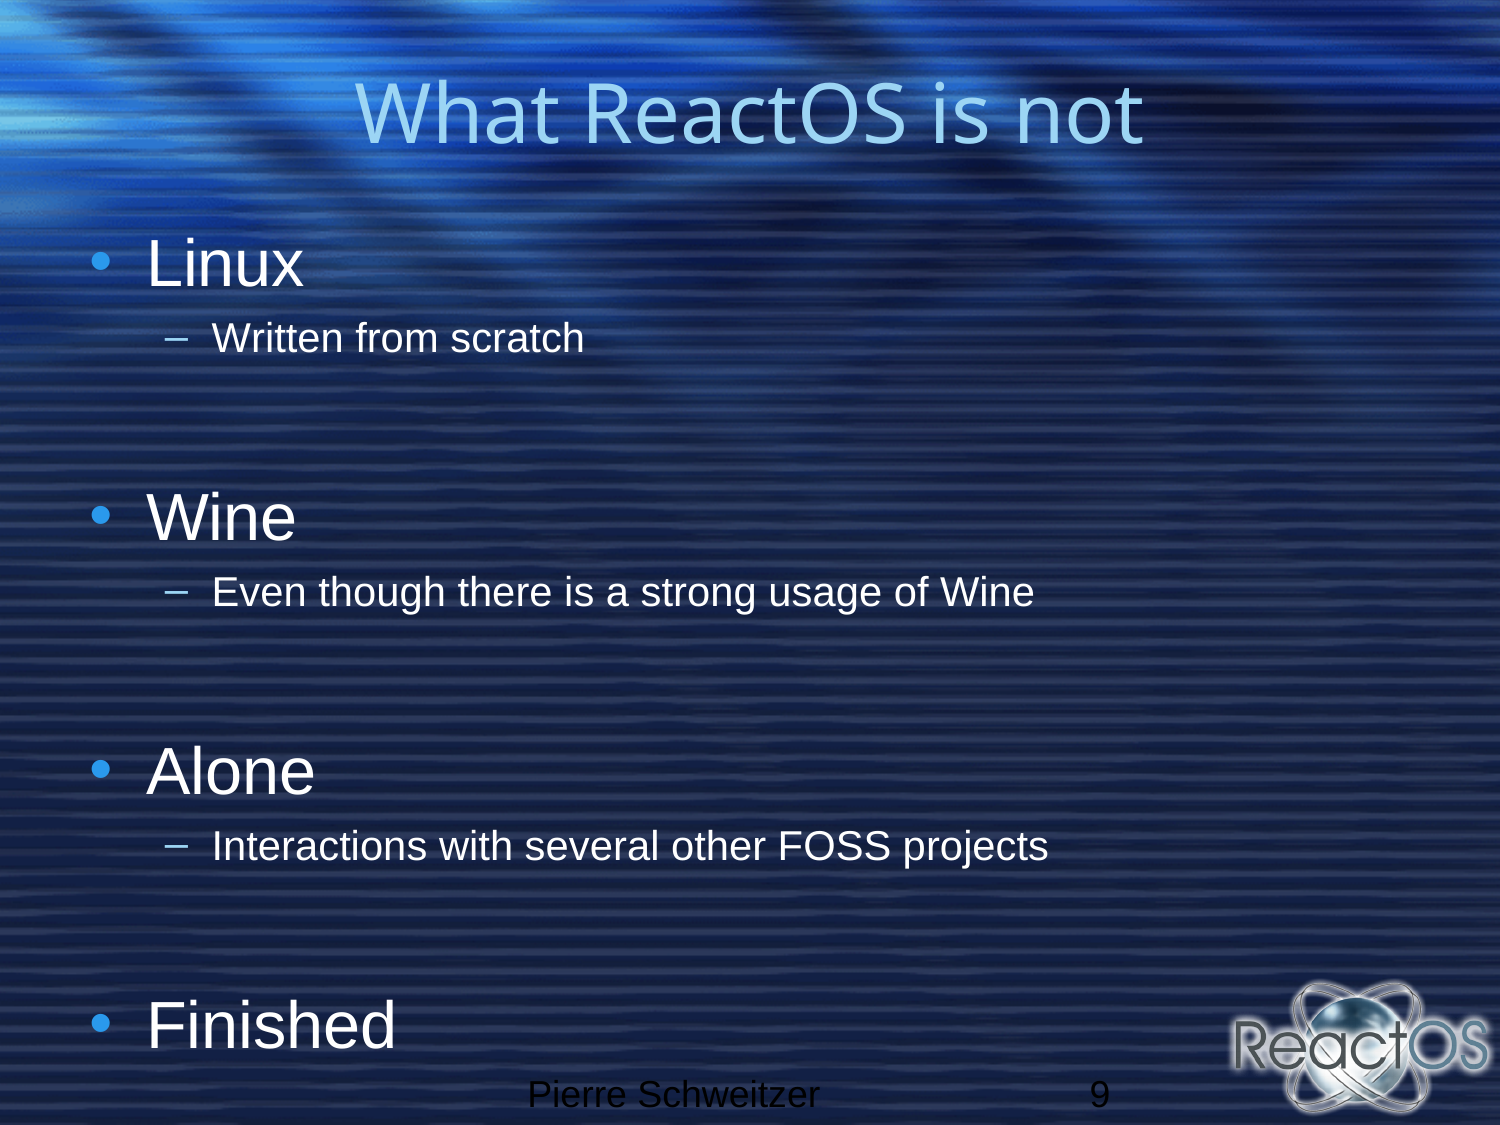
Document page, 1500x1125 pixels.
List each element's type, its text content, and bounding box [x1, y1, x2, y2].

title What ReactOS is not [75, 45, 1426, 176]
picture [0, 0, 1500, 1125]
list Linux Written from scratch Wine Even though there is a strong usage of Wine Alone Interactions with several other FOSS projects Finished [75, 212, 1426, 1125]
